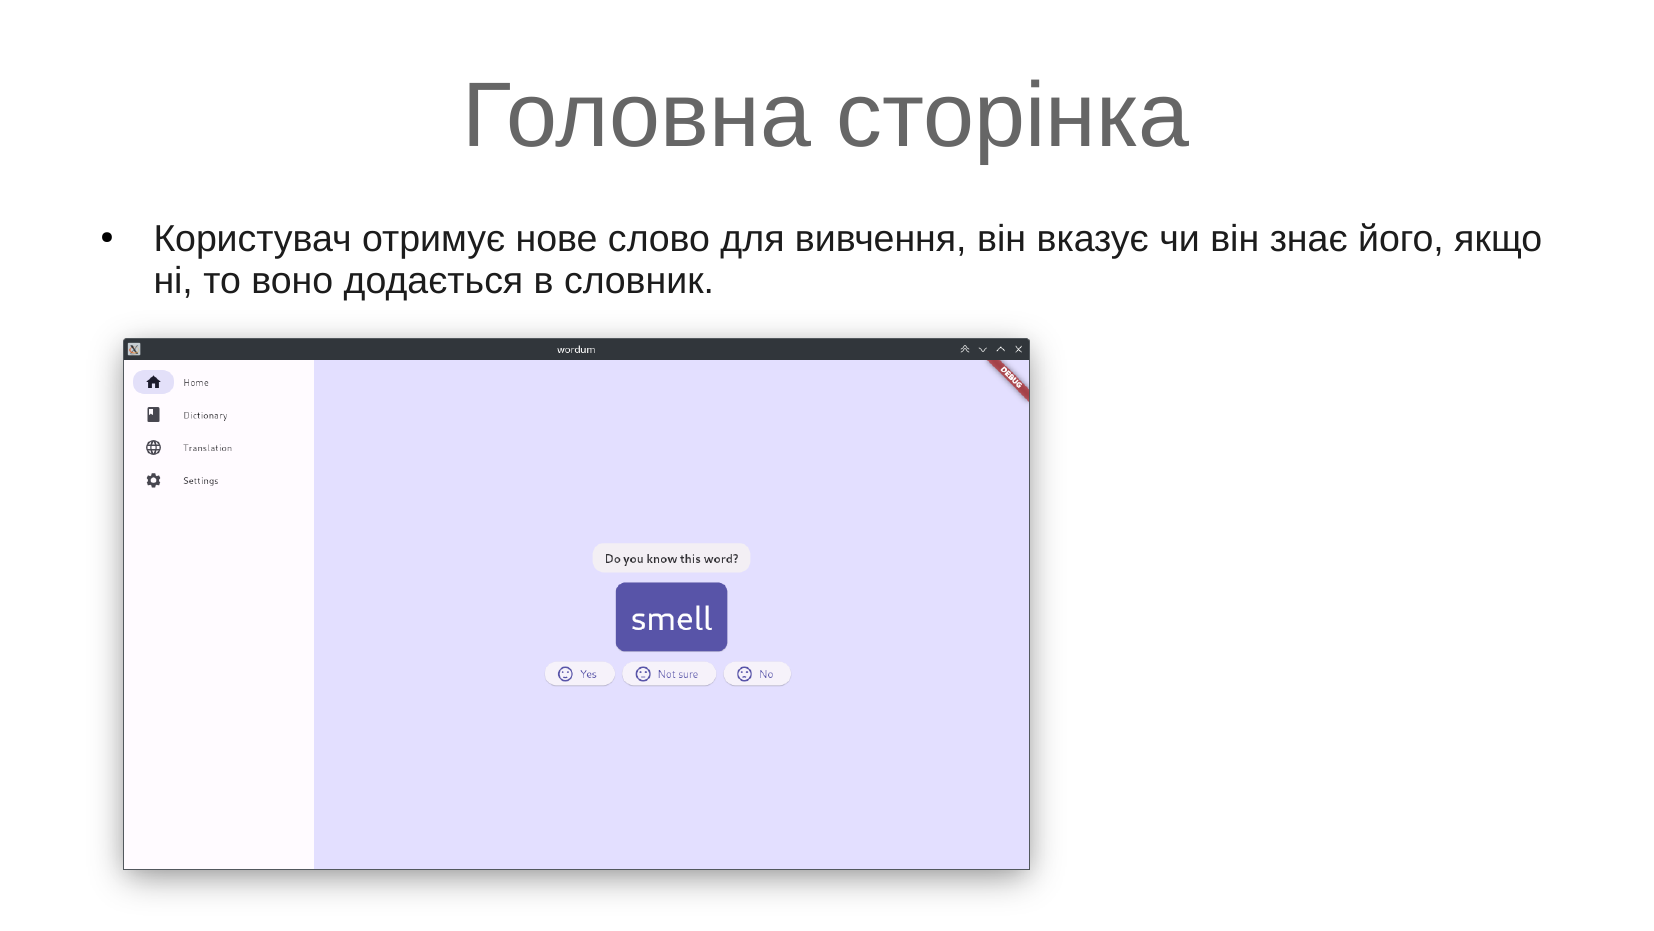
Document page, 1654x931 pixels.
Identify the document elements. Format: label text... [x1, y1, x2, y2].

picture [75, 299, 1077, 926]
title Головна сторінка [82, 37, 1571, 193]
list Користувач отримує нове слово для вивчення, він вказує чи він знає його, якщо ні, то воно додається в словник. [82, 217, 1571, 758]
